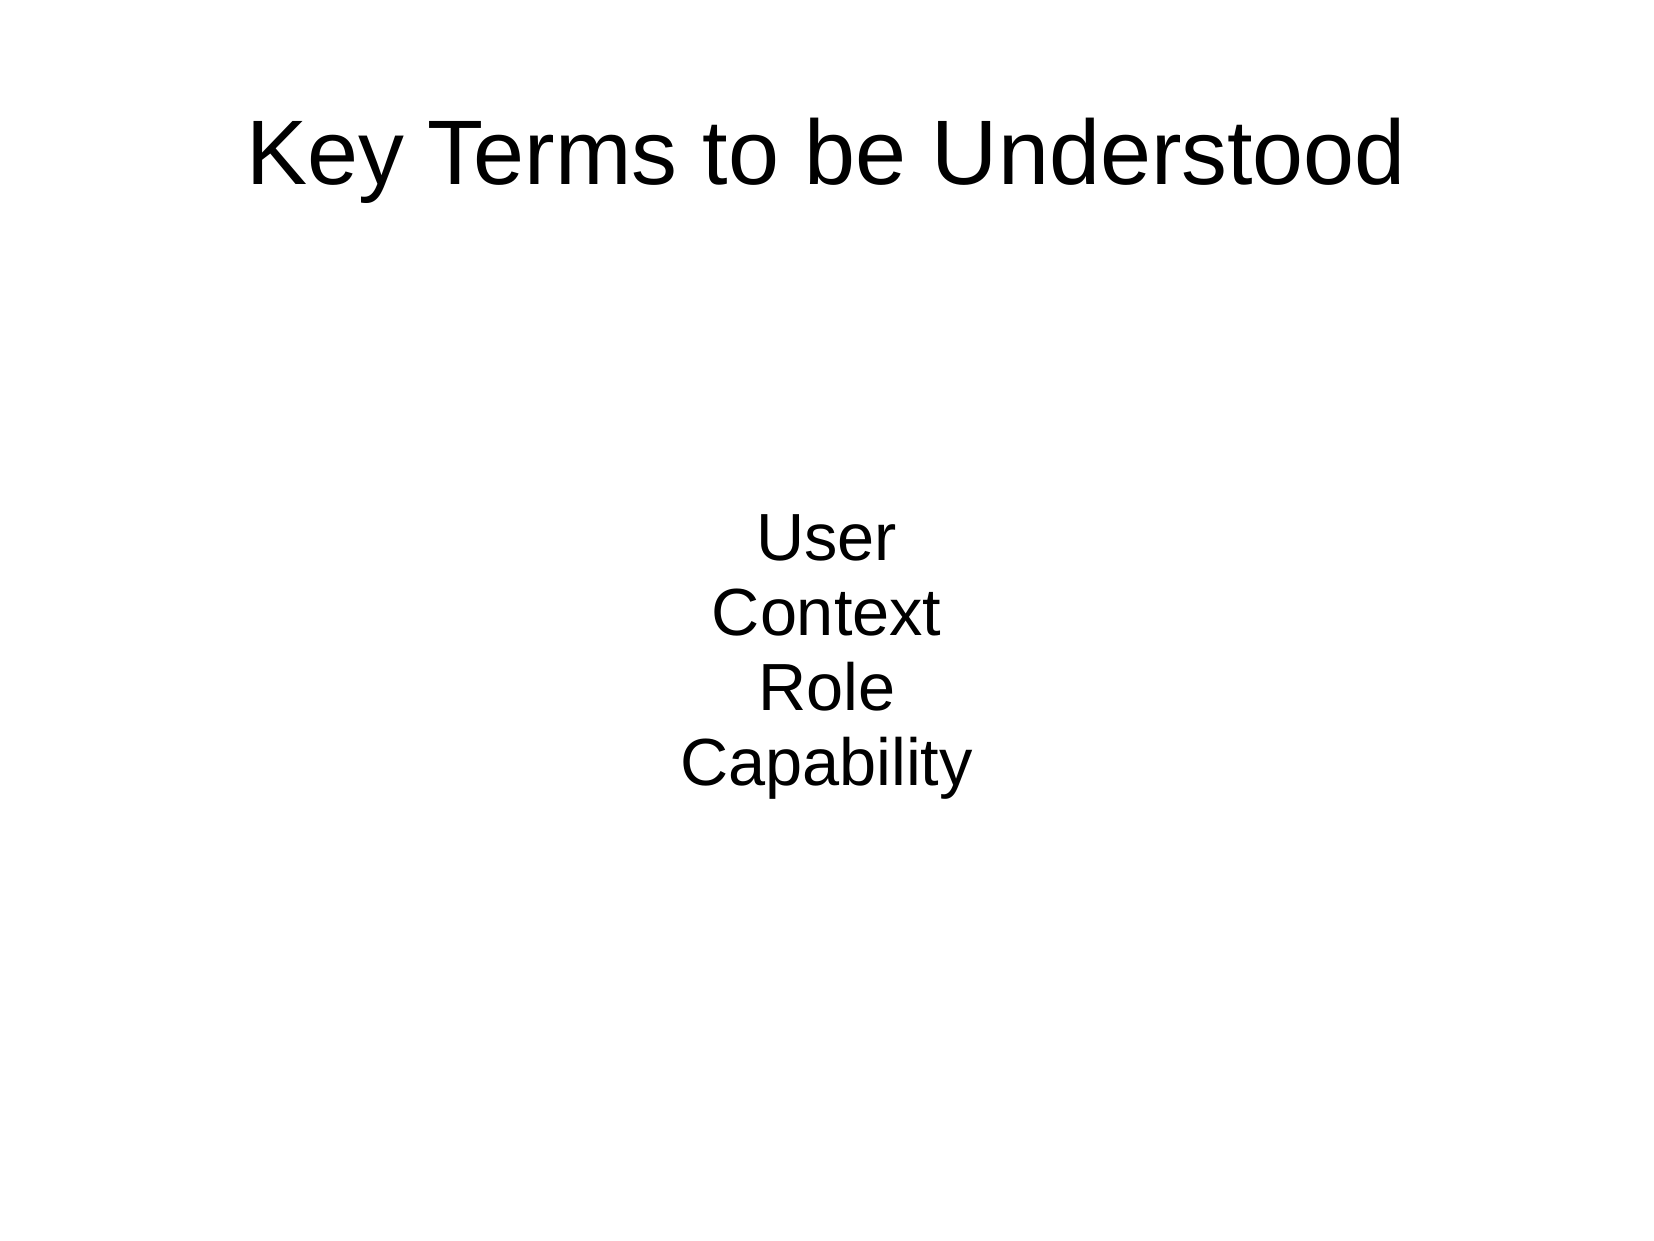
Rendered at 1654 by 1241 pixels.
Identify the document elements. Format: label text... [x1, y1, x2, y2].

subtitle User Context Role Capability [82, 290, 1571, 1010]
title Key Terms to be Understood [82, 49, 1571, 257]
